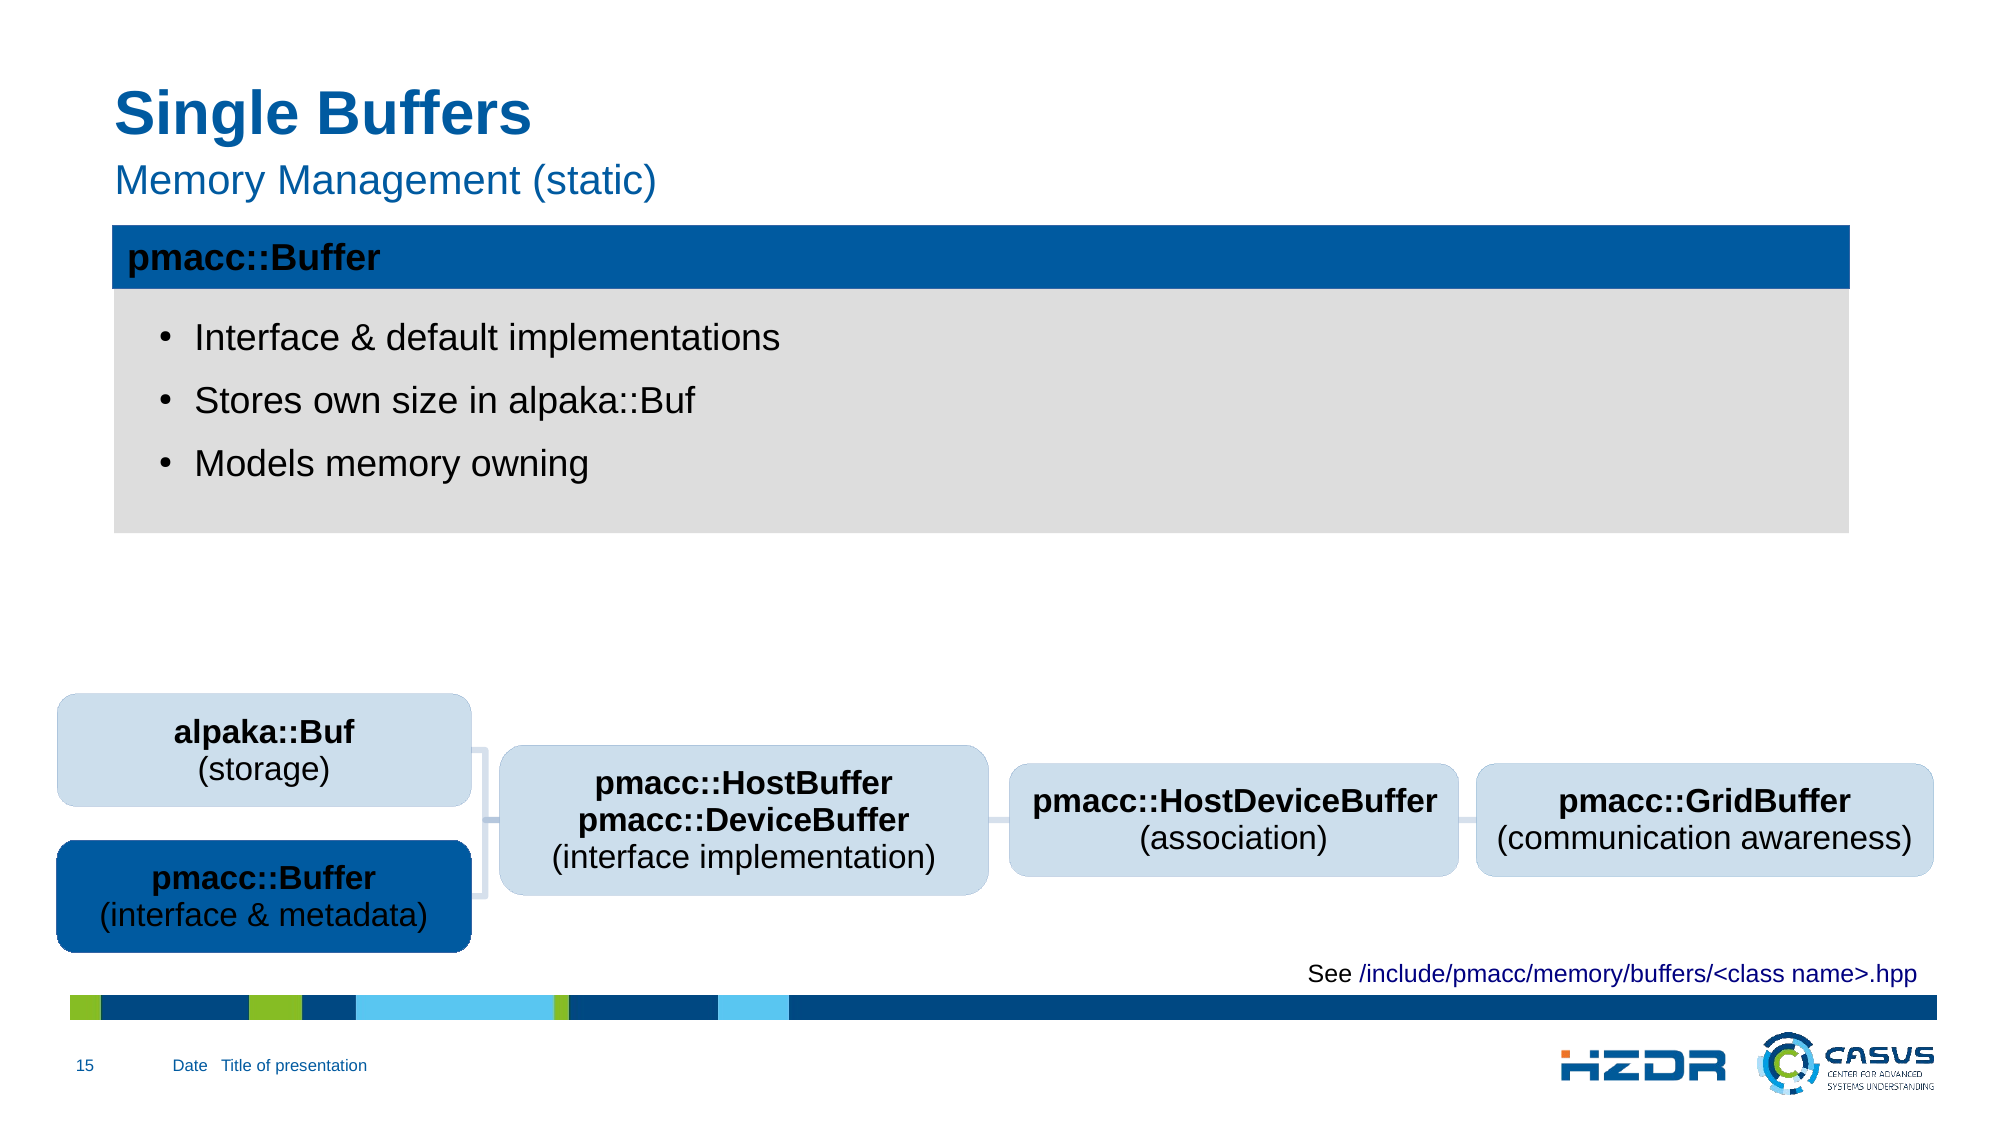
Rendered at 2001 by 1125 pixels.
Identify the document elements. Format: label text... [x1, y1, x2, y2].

text_box pmacc::Buffer (interface & metadata) [56, 840, 472, 953]
picture [572, 995, 1937, 1020]
picture [70, 995, 101, 1020]
picture [1757, 1032, 1934, 1095]
text_box pmacc::GridBuffer (communication awareness) [1476, 763, 1934, 877]
text_box pmacc::HostBuffer pmacc::DeviceBuffer (interface implementation) [499, 745, 989, 896]
text_box pmacc::HostDeviceBuffer (association) [1009, 763, 1459, 877]
text_box Memory Management (static) [114, 152, 1267, 208]
picture [1560, 1049, 1726, 1081]
text_box Interface & default implementations Stores own size in alpaka::Buf Models memory owning [114, 289, 1849, 534]
picture [104, 995, 569, 1020]
title Single Buffers [114, 80, 1934, 148]
text_box See /include/pmacc/memory/buffers/<class name>.hpp [890, 952, 1934, 1005]
slide_number Date [107, 1034, 208, 1095]
text_box alpaka::Buf (storage) [57, 693, 472, 807]
text_box pmacc::Buffer [112, 225, 1850, 289]
